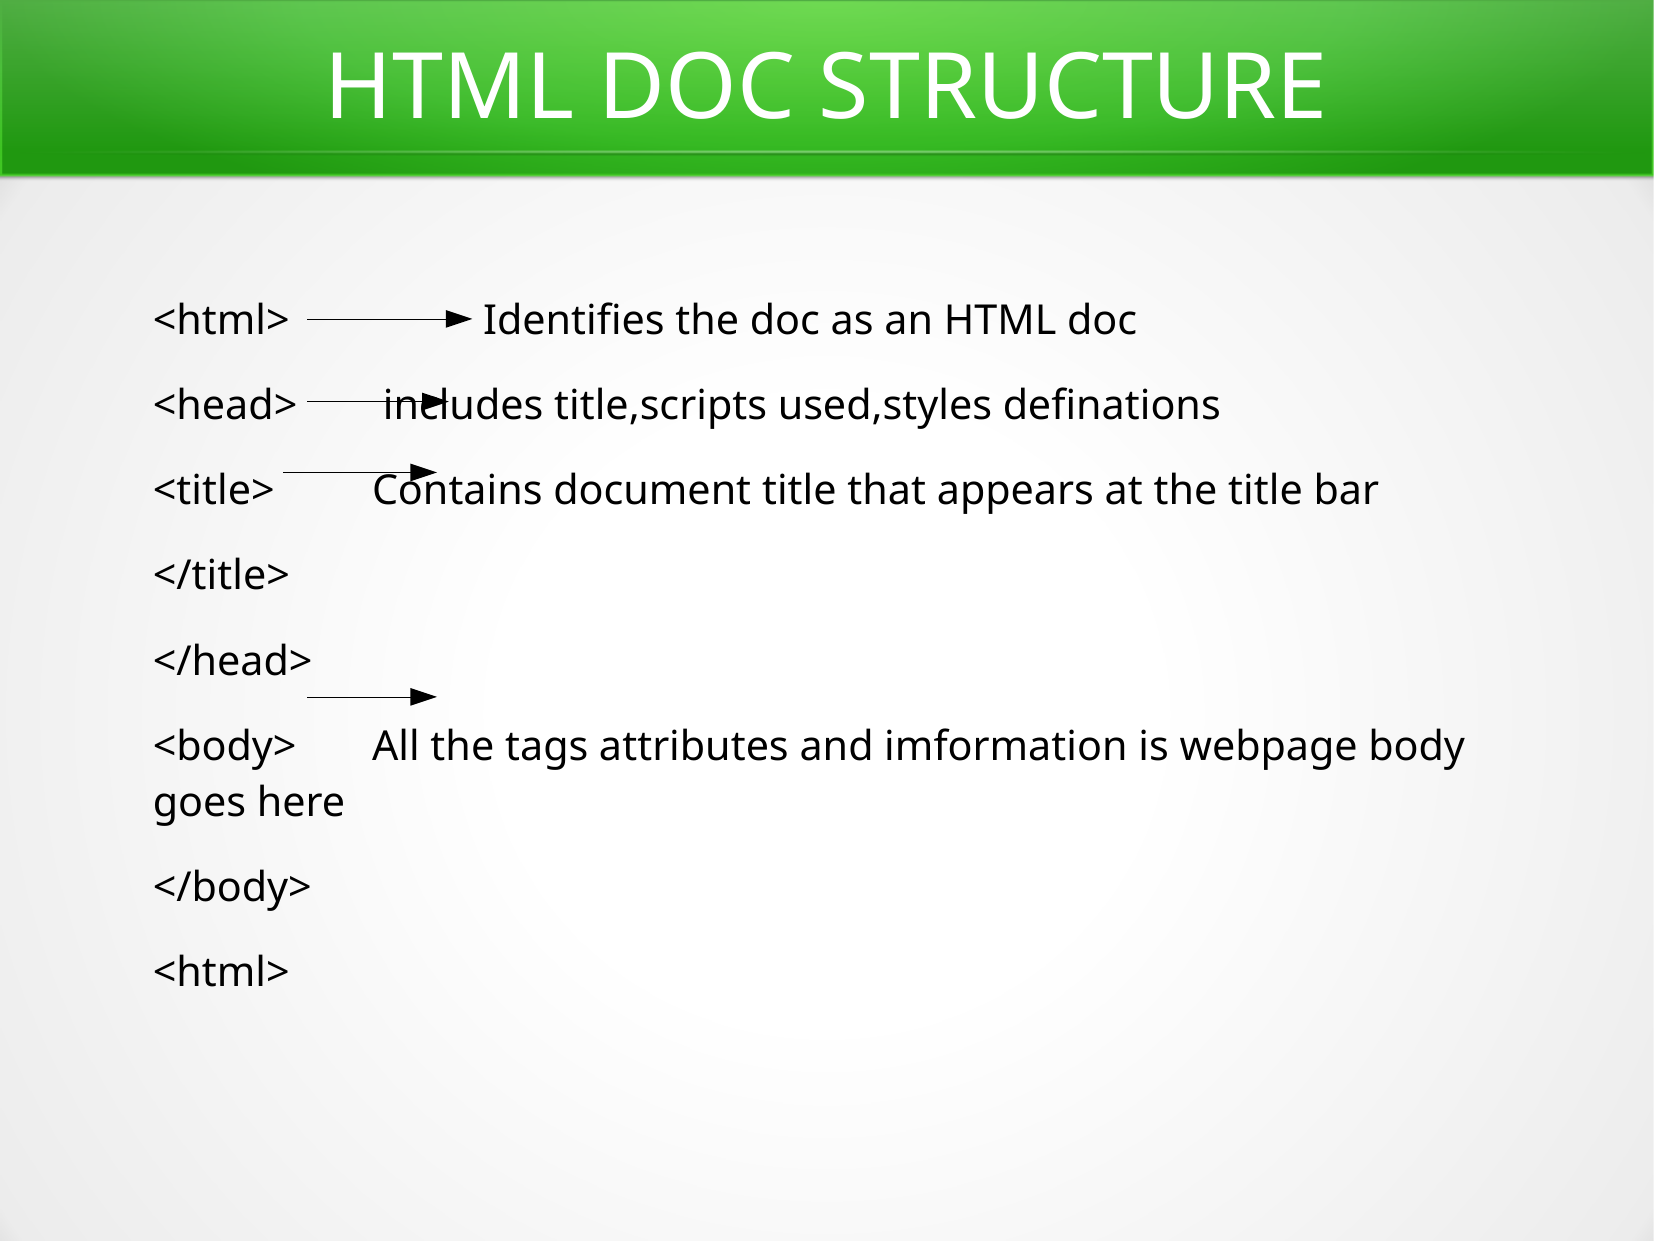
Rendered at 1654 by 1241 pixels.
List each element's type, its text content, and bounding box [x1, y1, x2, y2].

picture [0, 0, 1654, 1241]
list <html> Identifies the doc as an HTML doc <head> includes title,scripts used,styles definations <title> Contains document title that appears at the title bar </title> </head> <body> All the tags attributes and imformation is webpage body goes here </body> <html> [82, 290, 1571, 1010]
title HTML DOC STRUCTURE [82, 11, 1571, 154]
